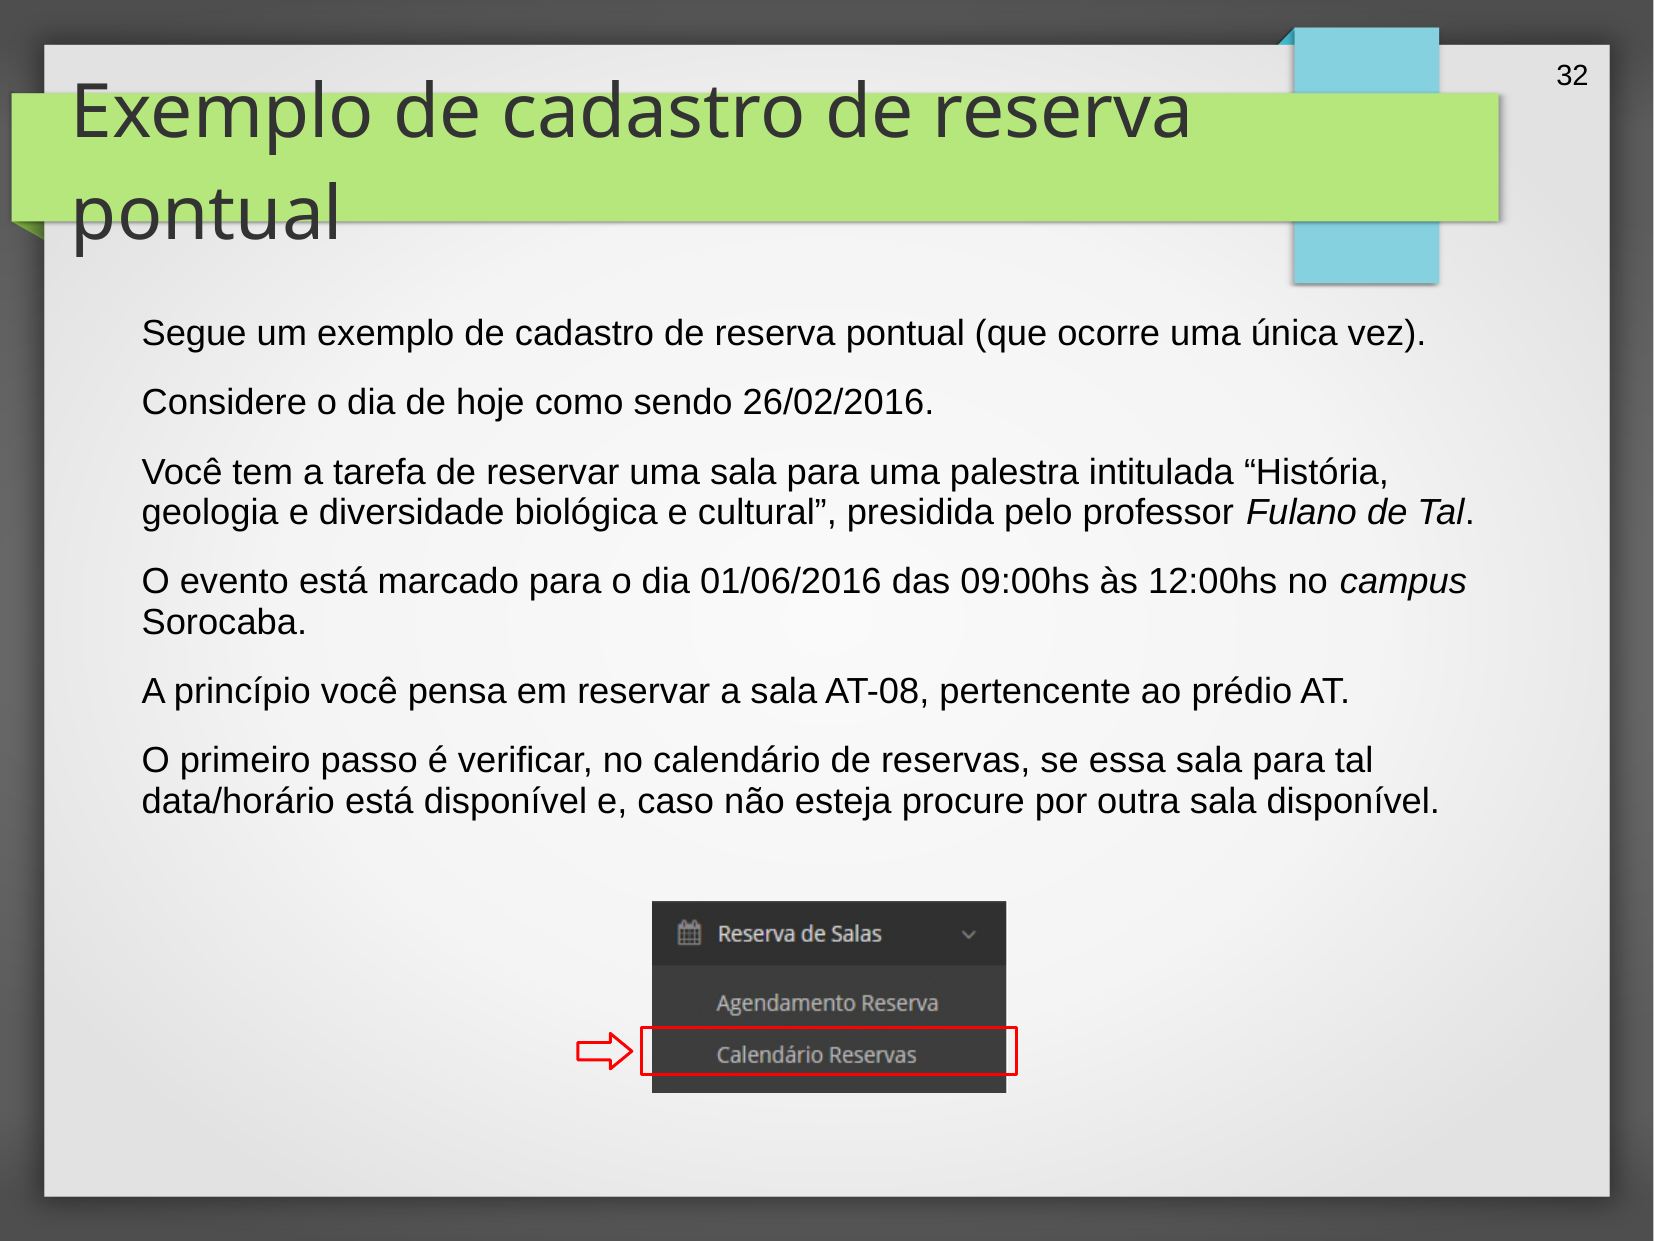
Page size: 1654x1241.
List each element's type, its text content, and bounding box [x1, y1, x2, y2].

picture [0, 0, 1654, 1241]
title Exemplo de cadastro de reserva pontual [70, 106, 1359, 213]
list Segue um exemplo de cadastro de reserva pontual (que ocorre uma única vez). Considere o dia de hoje como sendo 26/02/2016. Você tem a tarefa de reservar uma sala para uma palestra intitulada “História, geologia e diversidade biológica e cultural”, presidida pelo professor Fulano de Tal. O evento está marcado para o dia 01/06/2016 das 09:00hs às 12:00hs no campus Sorocaba. A princípio você pensa em reservar a sala AT-08, pertencente ao prédio AT. O primeiro passo é verificar, no calendário de reservas, se essa sala para tal data/horário está disponível e, caso não esteja procure por outra sala disponível. [141, 312, 1495, 851]
